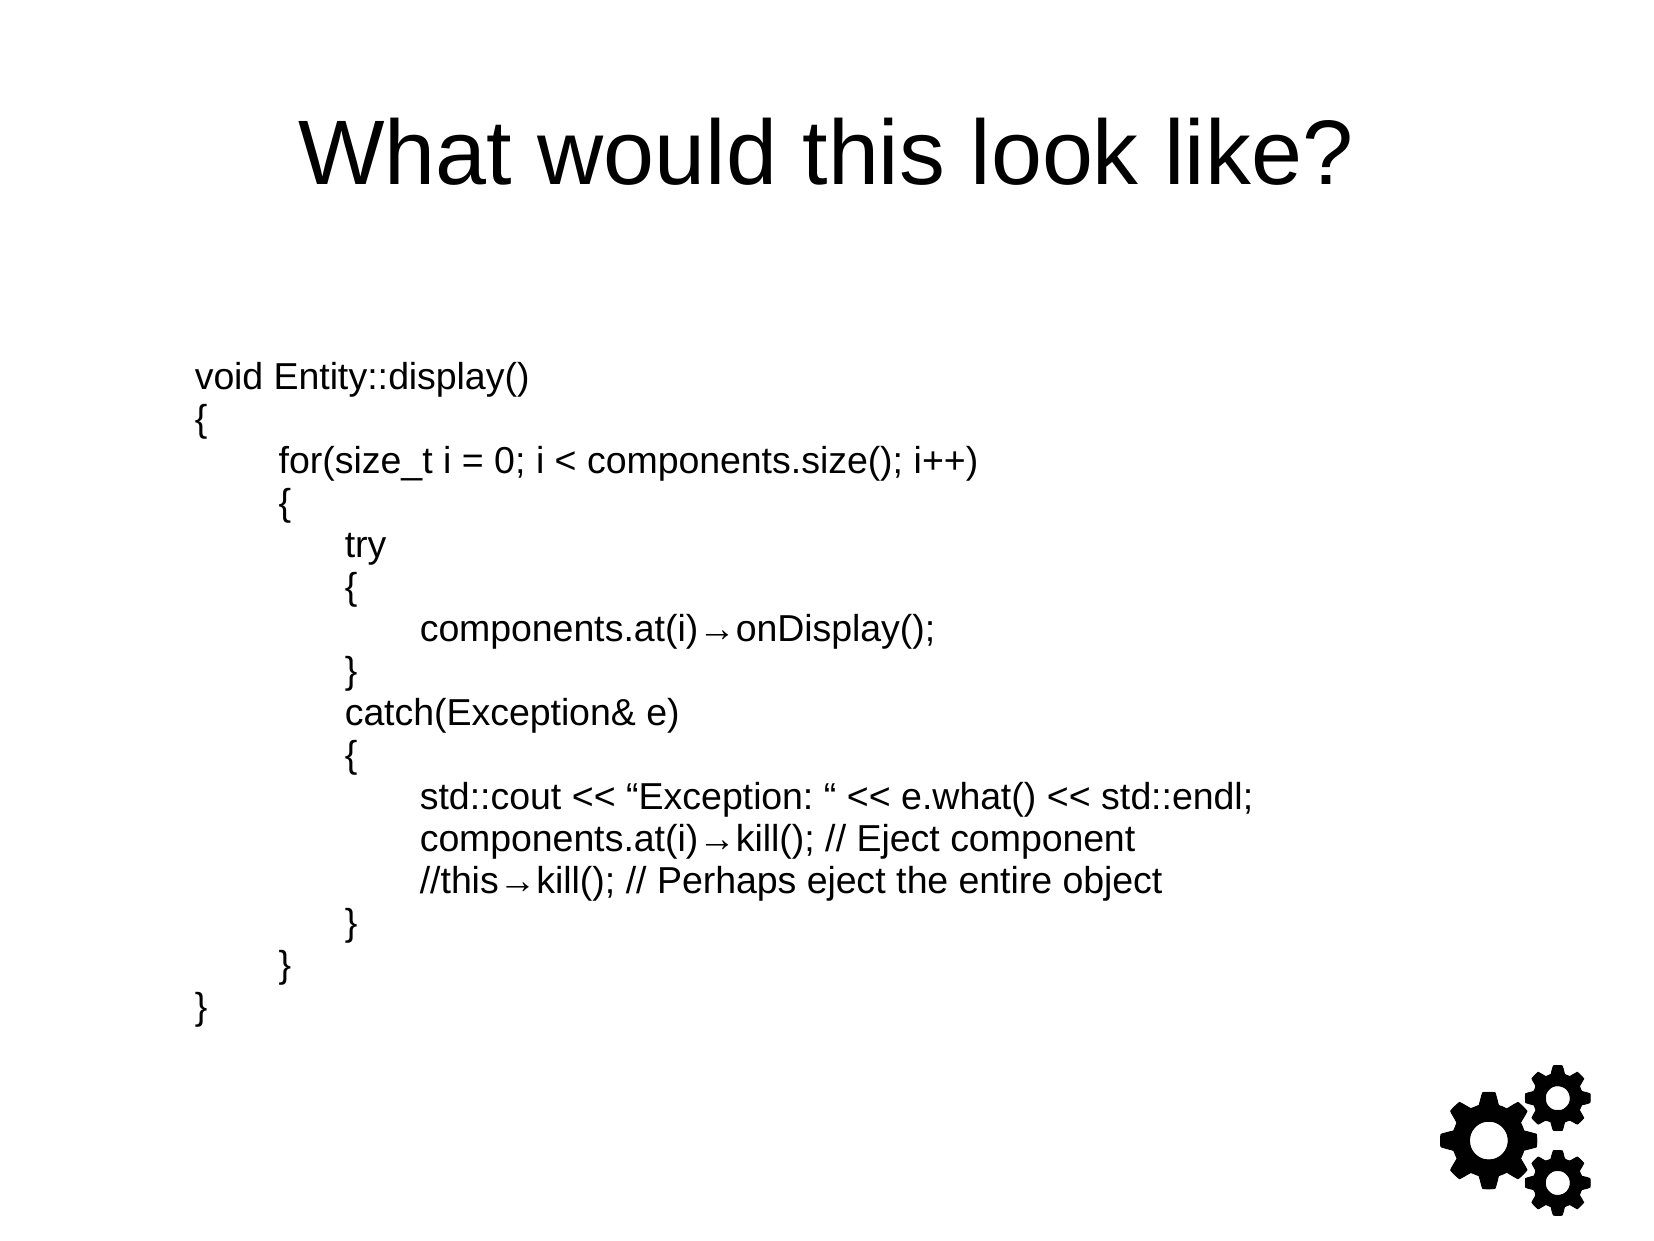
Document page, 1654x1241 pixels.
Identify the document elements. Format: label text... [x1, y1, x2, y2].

text_box void Entity::display() { for(size_t i = 0; i < components.size(); i++) { try { components.at(i)→onDisplay(); } catch(Exception& e) { std::cout << “Exception: “ << e.what() << std::endl; components.at(i)→kill(); // Eject component //this→kill(); // Perhaps eject the entire object } } } [180, 348, 1504, 1036]
picture [1440, 1065, 1591, 1216]
title What would this look like? [82, 49, 1571, 257]
